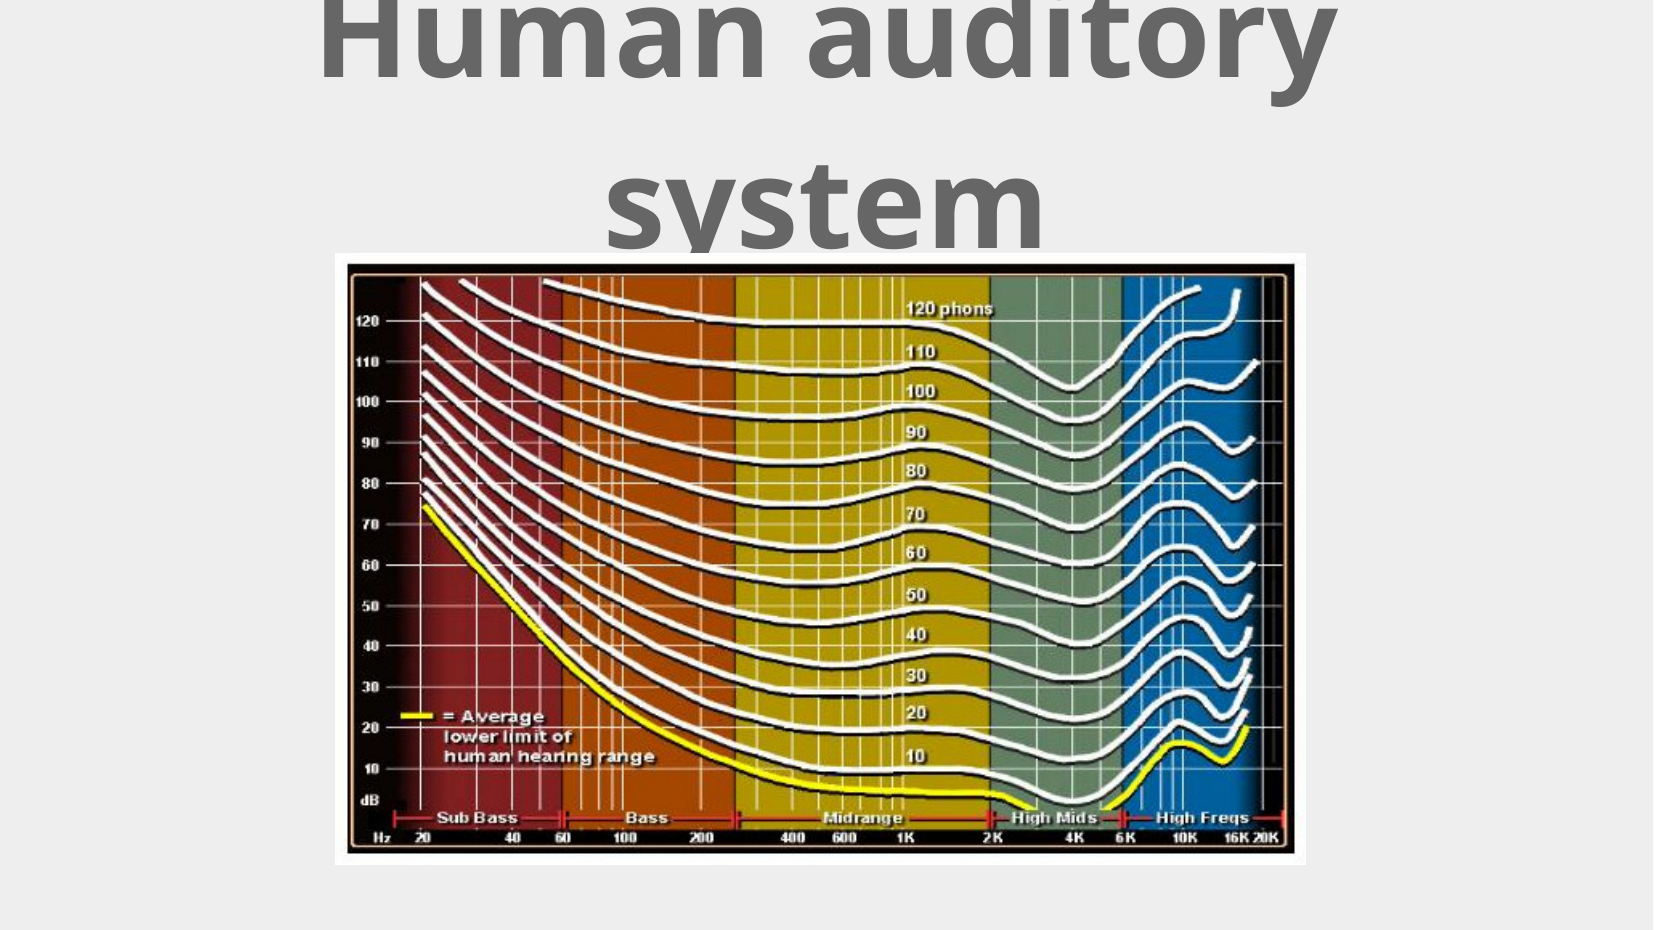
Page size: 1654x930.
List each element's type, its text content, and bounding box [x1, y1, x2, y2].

title Human auditory system [82, 36, 1571, 193]
picture [335, 253, 1306, 865]
